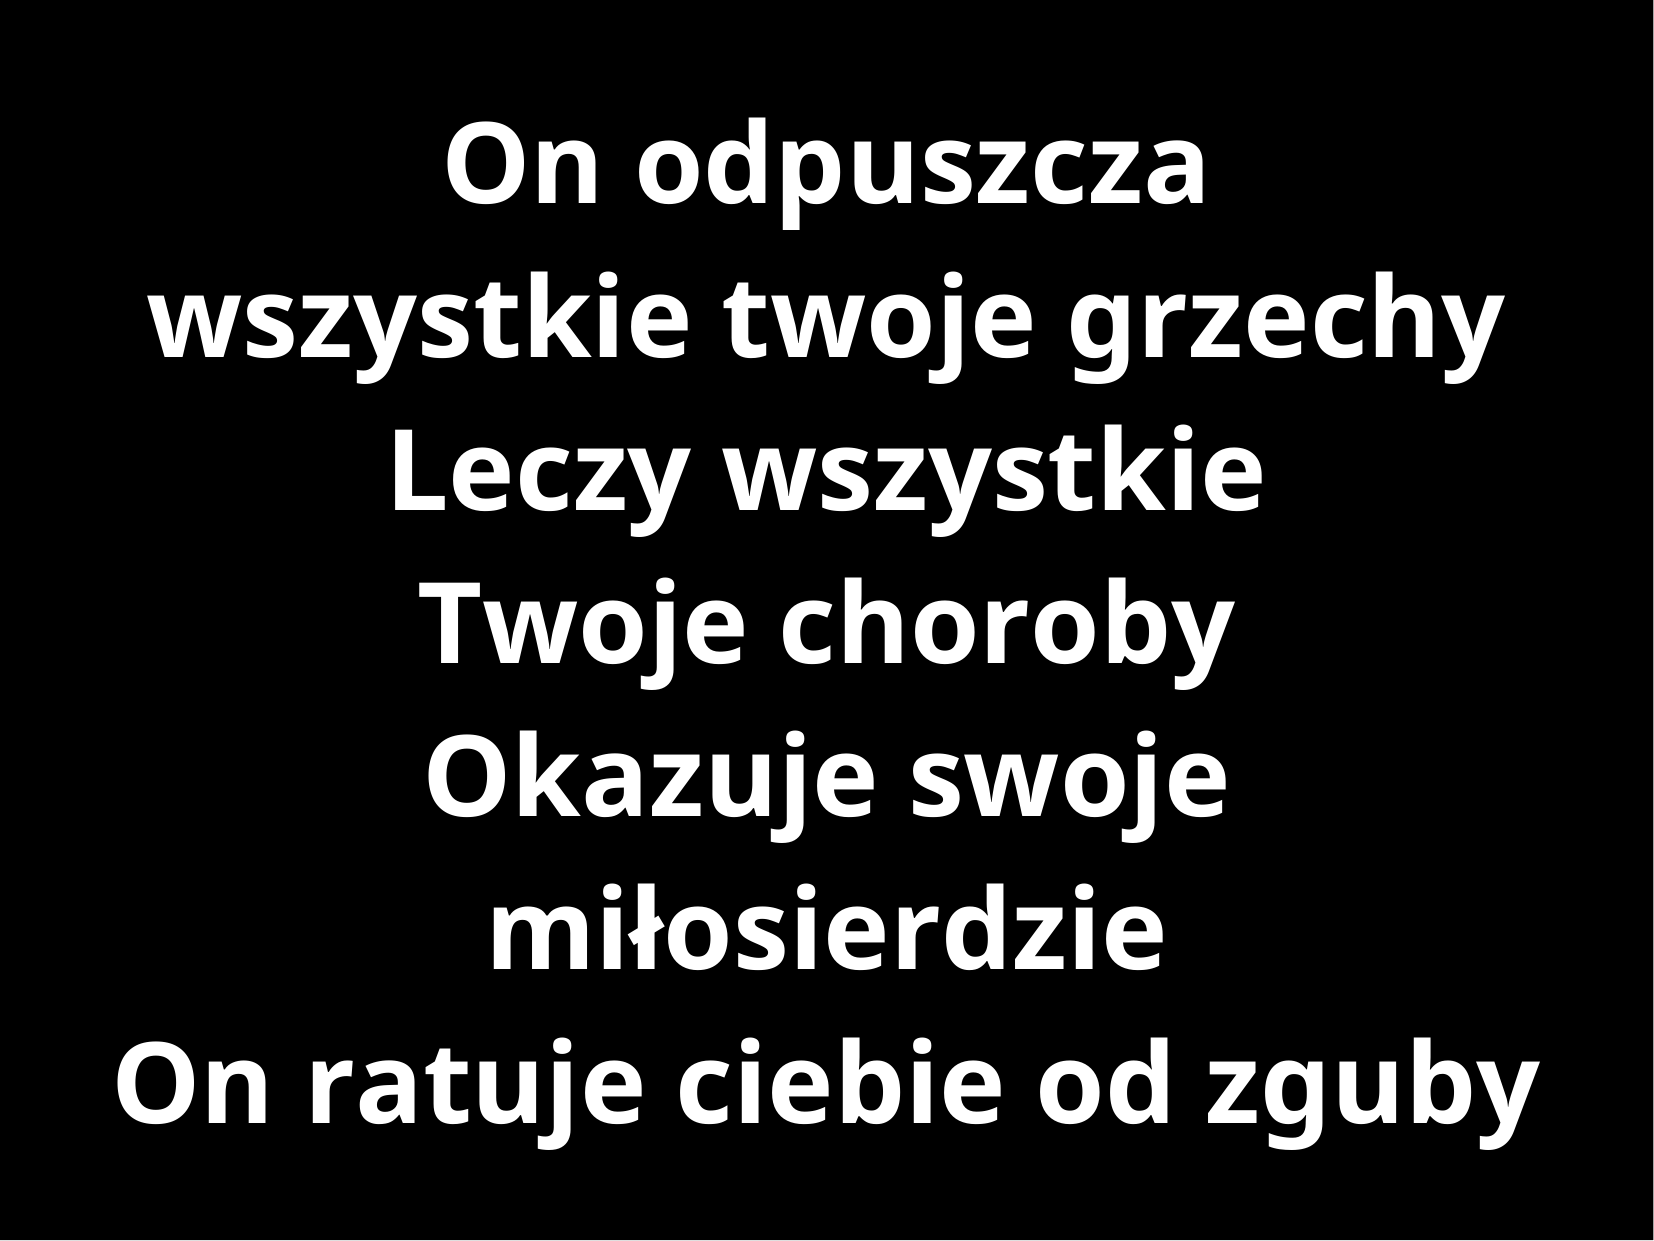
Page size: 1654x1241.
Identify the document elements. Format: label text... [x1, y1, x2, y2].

title On odpuszcza wszystkie twoje grzechy Leczy wszystkie Twoje choroby Okazuje swoje miłosierdzie On ratuje ciebie od zguby [0, 0, 1654, 1241]
